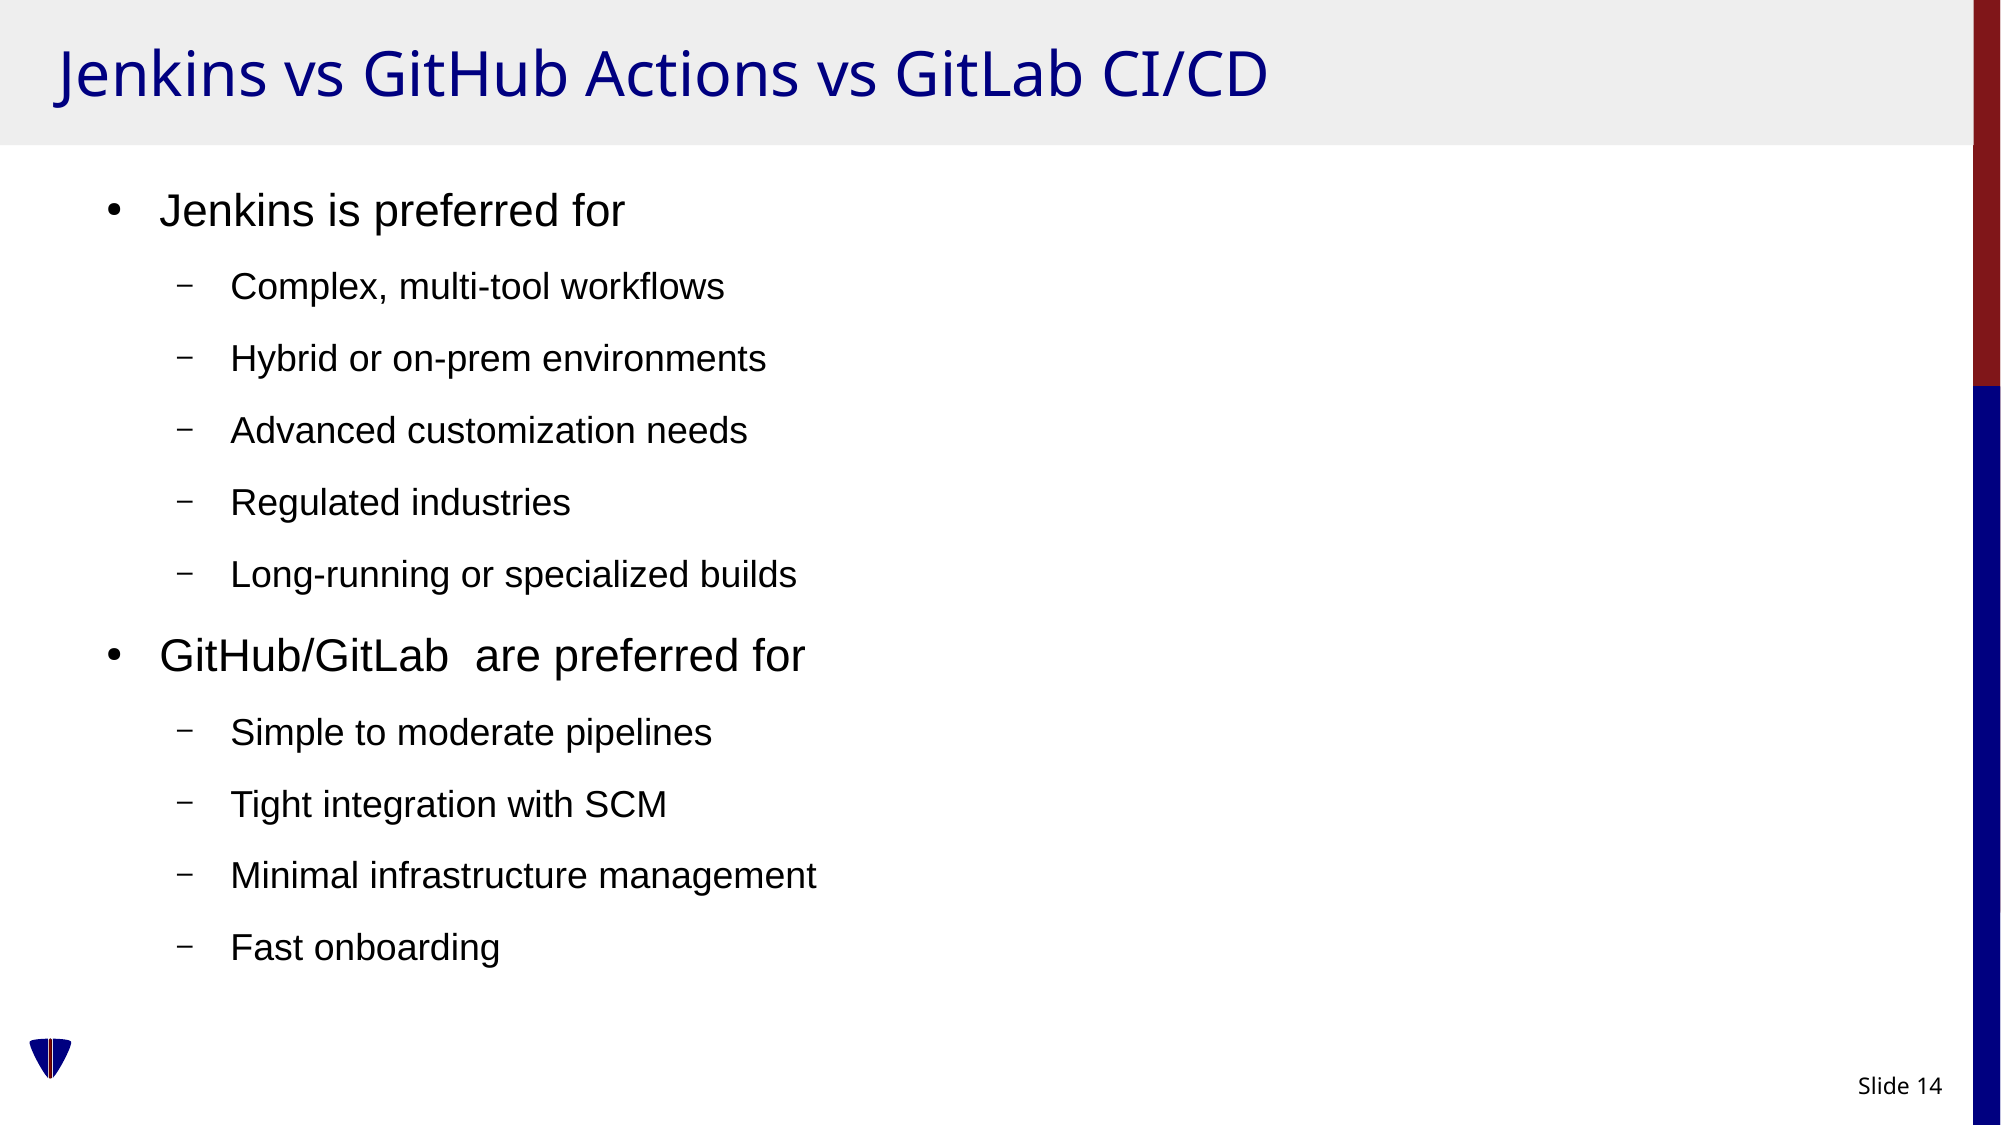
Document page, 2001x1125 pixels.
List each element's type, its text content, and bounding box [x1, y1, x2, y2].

title Jenkins vs GitHub Actions vs GitLab CI/CD [0, 0, 1974, 146]
list Jenkins is preferred for Complex, multi-tool workflows Hybrid or on-prem environments Advanced customization needs Regulated industries Long-running or specialized builds GitHub/GitLab are preferred for Simple to moderate pipelines Tight integration with SCM Minimal infrastructure management Fast onboarding [88, 177, 1873, 1034]
